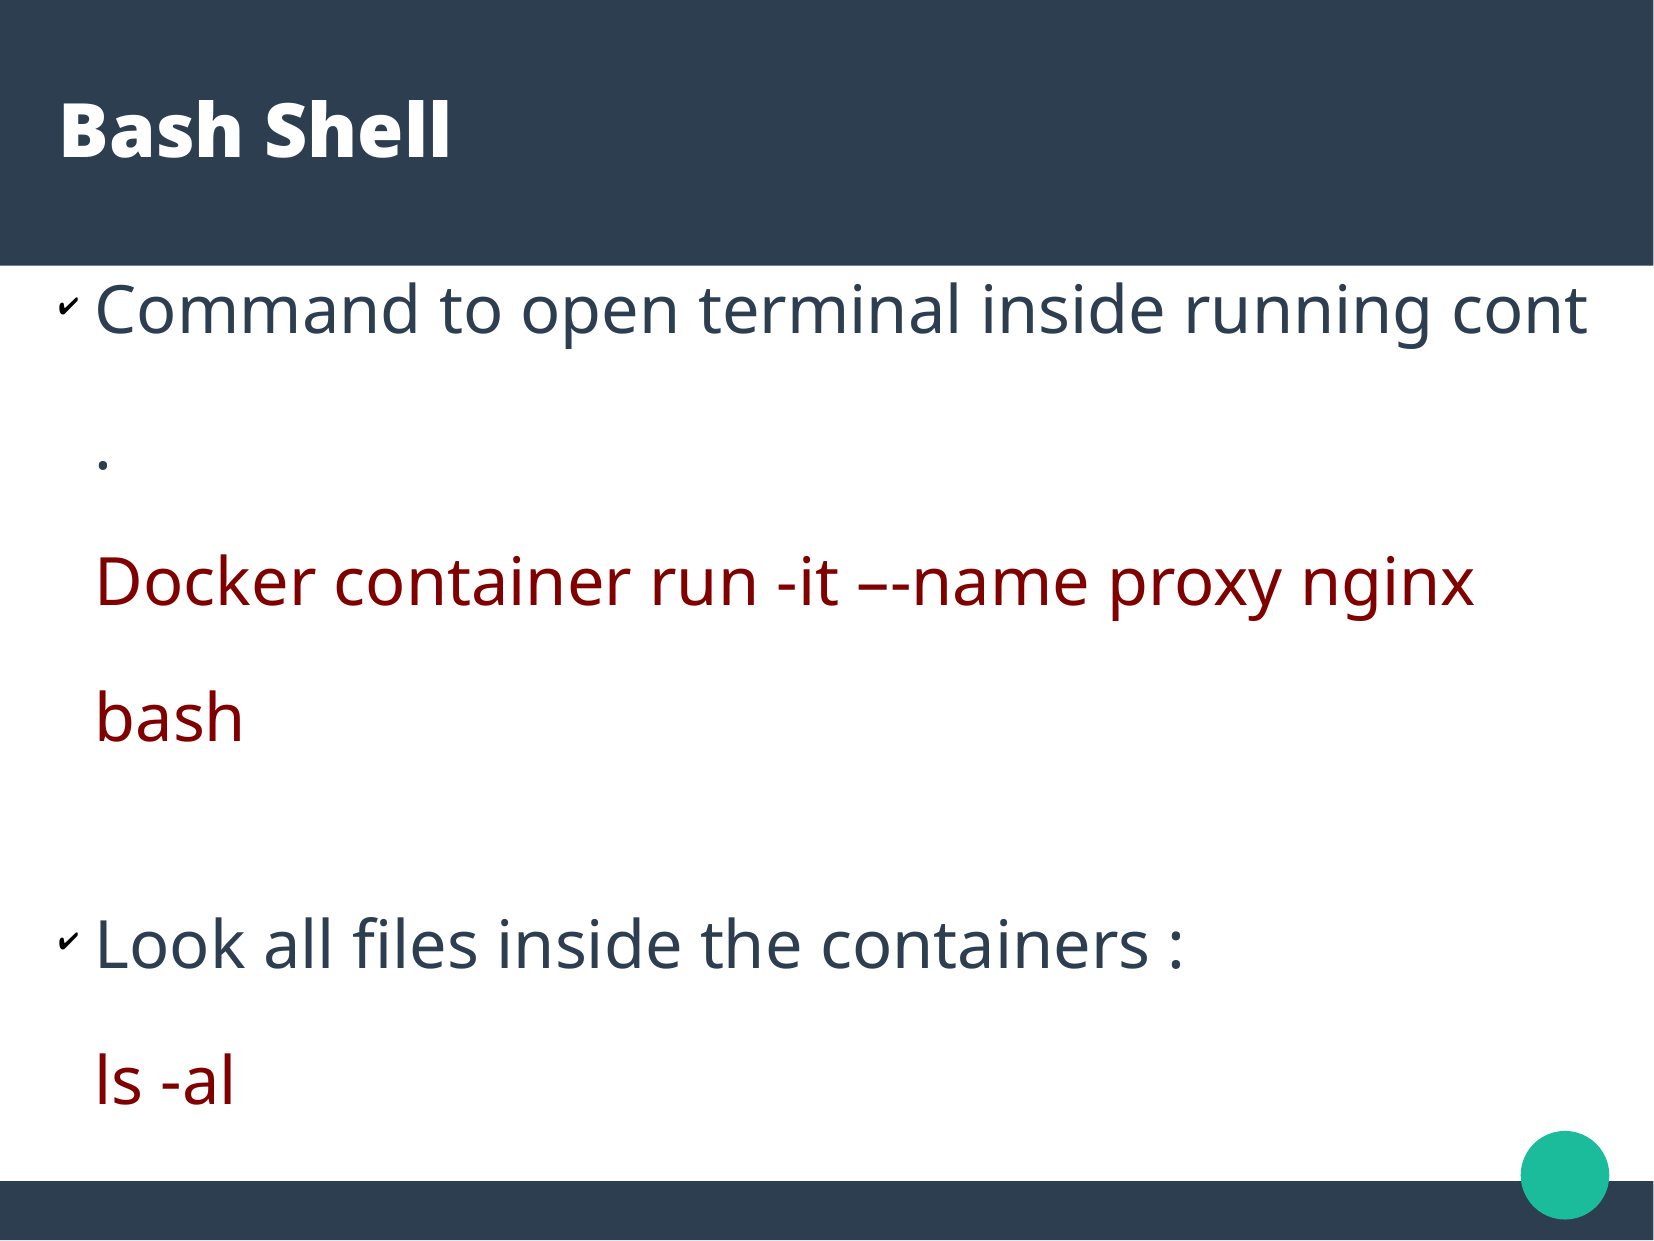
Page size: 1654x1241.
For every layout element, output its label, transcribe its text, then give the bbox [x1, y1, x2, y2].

subtitle Command to open terminal inside running cont . Docker container run -it –-name proxy nginx bash Look all files inside the containers : ls -al [59, 291, 1595, 1186]
title Bash Shell [59, 40, 1595, 216]
